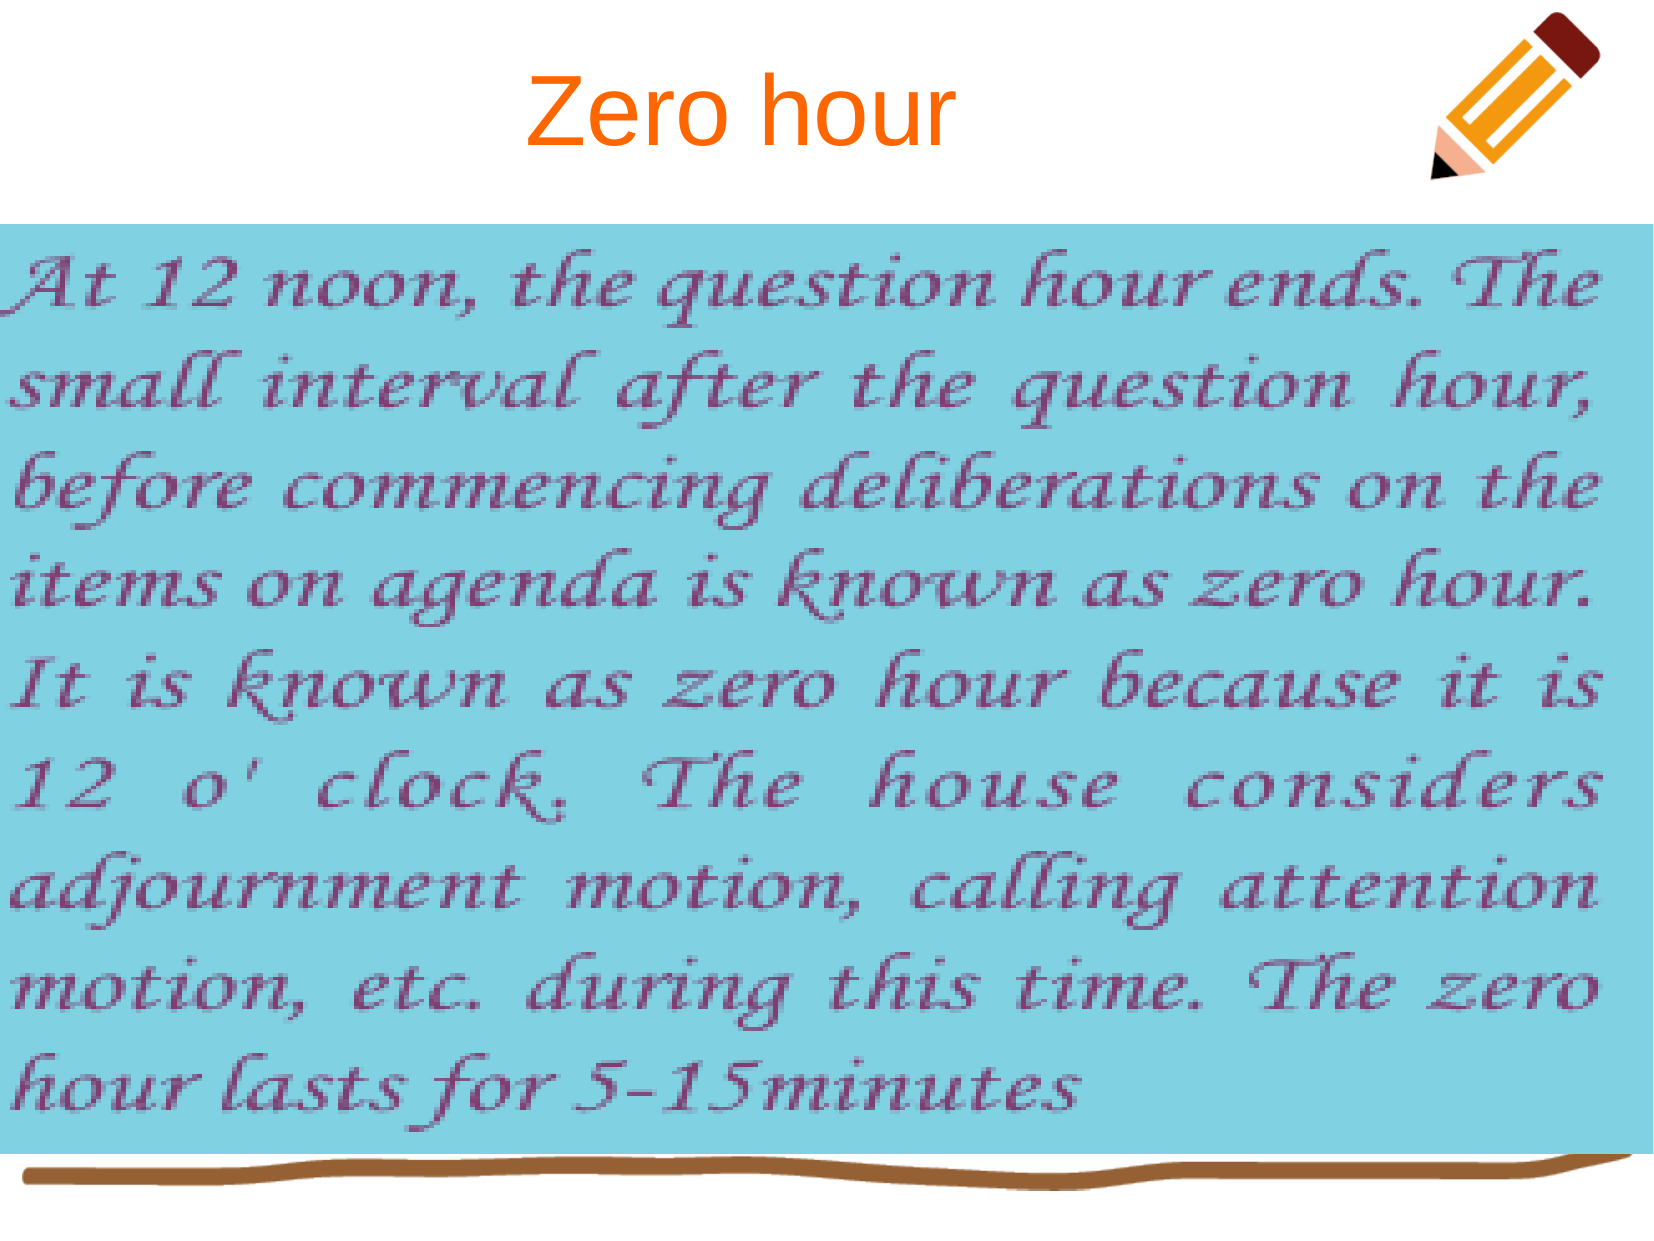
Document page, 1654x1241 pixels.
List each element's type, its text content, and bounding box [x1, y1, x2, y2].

picture [1430, 12, 1601, 181]
title Zero hour [82, 49, 1430, 172]
picture [0, 224, 1654, 1191]
